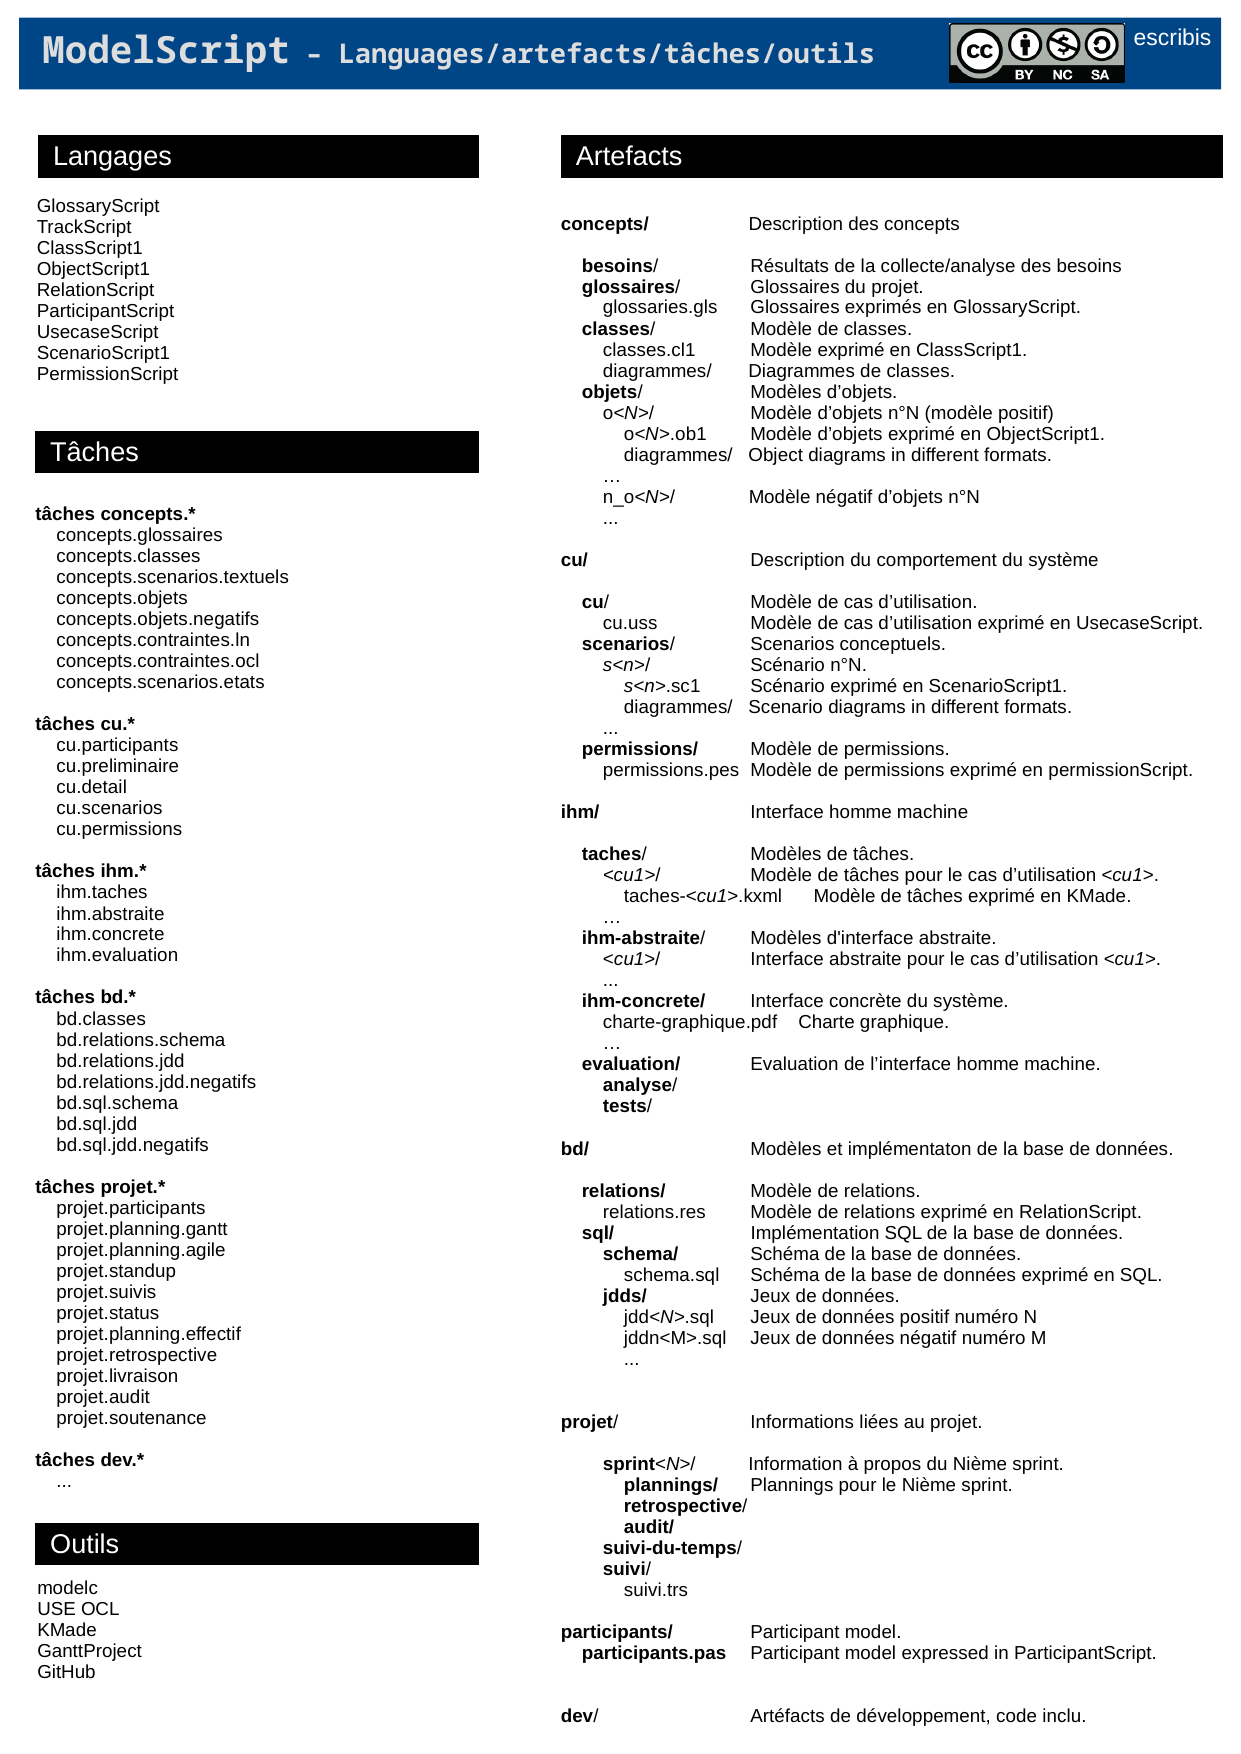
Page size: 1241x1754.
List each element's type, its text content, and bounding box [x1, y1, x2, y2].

text_box modelc USE OCL KMade GanttProject GitHub [22, 1570, 292, 1701]
text_box tâches concepts.* concepts.glossaires concepts.classes concepts.scenarios.textuels concepts.objets concepts.objets.negatifs concepts.contraintes.ln concepts.contraintes.ocl concepts.scenarios.etats tâches cu.* cu.participants cu.preliminaire cu.detail cu.scenarios cu.permissions tâches ihm.* ihm.taches ihm.abstraite ihm.concrete ihm.evaluation tâches bd.* bd.classes bd.relations.schema bd.relations.jdd bd.relations.jdd.negatifs bd.sql.schema bd.sql.jdd bd.sql.jdd.negatifs tâches projet.* projet.participants projet.planning.gantt projet.planning.agile projet.standup projet.suivis projet.status projet.planning.effectif projet.retrospective projet.livraison projet.audit projet.soutenance tâches dev.* ... [20, 496, 384, 1521]
picture [949, 23, 1125, 83]
text_box escribis [1119, 17, 1229, 59]
text_box GlossaryScript TrackScript ClassScript1 ObjectScript1 RelationScript ParticipantScript UsecaseScript ScenarioScript1 PermissionScript [22, 188, 291, 414]
text_box ModelScript – Languages/artefacts/tâches/outils [0, 18, 906, 80]
text_box [19, 17, 1222, 90]
text_box concepts/ Description des concepts besoins/ Résultats de la collecte/analyse des besoins glossaires/ Glossaires du projet. glossaries.gls Glossaires exprimés en GlossaryScript. classes/ Modèle de classes. classes.cl1 Modèle exprimé en ClassScript1. diagrammes/ Diagrammes de classes. objets/ Modèles d’objets. o<N>/ Modèle d’objets n°N (modèle positif) o<N>.ob1 Modèle d’objets exprimé en ObjectScript1. diagrammes/ Object diagrams in different formats. … n_o<N>/ Modèle négatif d’objets n°N ... cu/ Description du comportement du système cu/ Modèle de cas d’utilisation. cu.uss Modèle de cas d’utilisation exprimé en UsecaseScript. scenarios/ Scenarios conceptuels. s<n>/ Scénario n°N. s<n>.sc1 Scénario exprimé en ScenarioScript1. diagrammes/ Scenario diagrams in different formats. ... permissions/ Modèle de permissions. permissions.pes Modèle de permissions exprimé en permissionScript. ihm/ Interface homme machine taches/ Modèles de tâches. <cu1>/ Modèle de tâches pour le cas d’utilisation <cu1>. taches-<cu1>.kxml Modèle de tâches exprimé en KMade. … ihm-abstraite/ Modèles d'interface abstraite. <cu1>/ Interface abstraite pour le cas d’utilisation <cu1>. ... ihm-concrete/ Interface concrète du système. charte-graphique.pdf Charte graphique. … evaluation/ Evaluation de l’interface homme machine. analyse/ tests/ bd/ Modèles et implémentaton de la base de données. relations/ Modèle de relations. relations.res Modèle de relations exprimé en RelationScript. sql/ Implémentation SQL de la base de données. schema/ Schéma de la base de données. schema.sql Schéma de la base de données exprimé en SQL. jdds/ Jeux de données. jdd<N>.sql Jeux de données positif numéro N jddn<M>.sql Jeux de données négatif numéro M ... projet/ Informations liées au projet. sprint<N>/ Information à propos du Nième sprint. plannings/ Plannings pour le Nième sprint. retrospective/ audit/ suivi-du-temps/ suivi/ suivi.trs participants/ Participant model. participants.pas Participant model expressed in ParticipantScript. dev/ Artéfacts de développement, code inclu. [546, 205, 1241, 1754]
text_box Langages [38, 135, 479, 178]
text_box Artefacts [561, 135, 1223, 178]
text_box Outils [35, 1523, 479, 1565]
text_box Tâches [35, 431, 479, 473]
